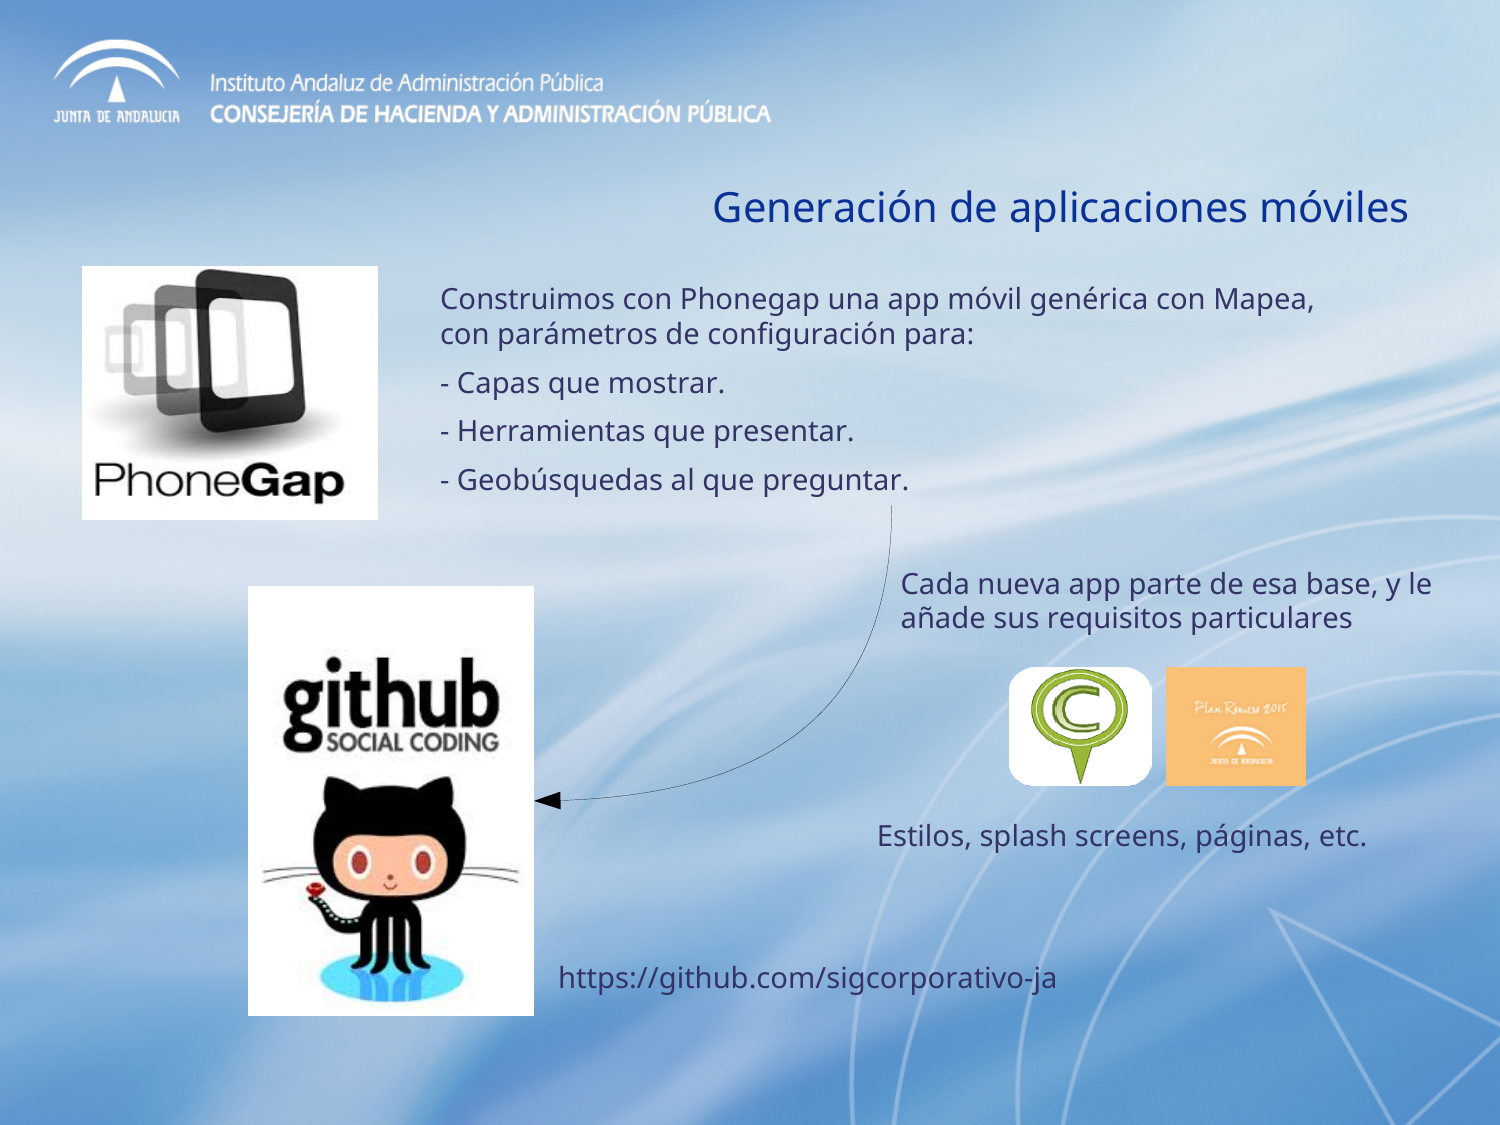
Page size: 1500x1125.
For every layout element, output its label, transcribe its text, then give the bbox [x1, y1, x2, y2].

text_box Estilos, splash screens, páginas, etc. [862, 811, 1442, 862]
picture [0, 0, 1500, 1125]
text_box Construimos con Phonegap una app móvil genérica con Mapea, con parámetros de configuración para: - Capas que mostrar. - Herramientas que presentar. - Geobúsquedas al que preguntar. [425, 274, 1359, 506]
text_box Cada nueva app parte de esa base, y le añade sus requisitos particulares [885, 559, 1465, 643]
title Generación de aplicaciones móviles [75, 137, 1426, 276]
text_box https://github.com/sigcorporativo-ja [543, 953, 1123, 1004]
